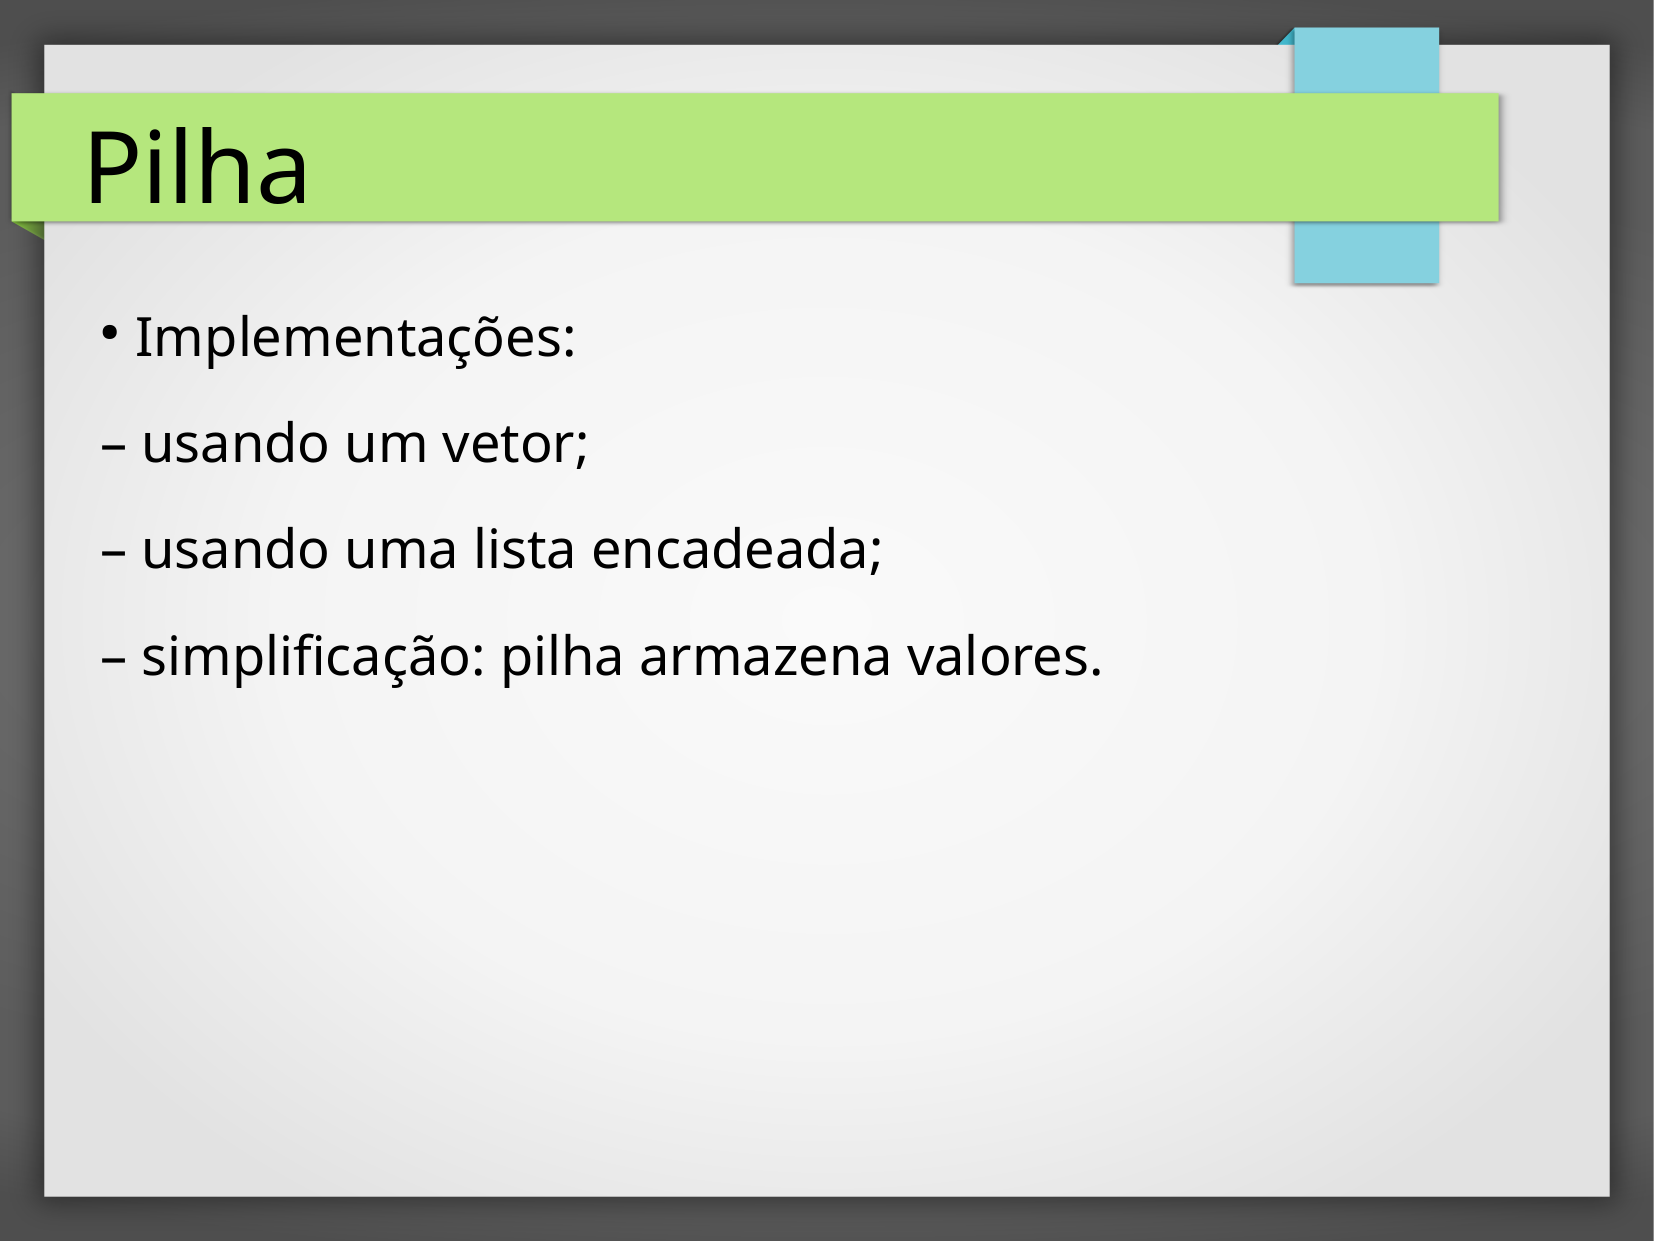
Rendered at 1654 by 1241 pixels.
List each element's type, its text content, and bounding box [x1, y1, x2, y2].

picture [0, 0, 1654, 1241]
title Pilha [82, 49, 1571, 257]
list Implementações: – usando um vetor; – usando uma lista encadeada; – simplificação: pilha armazena valores. [82, 290, 1571, 1010]
